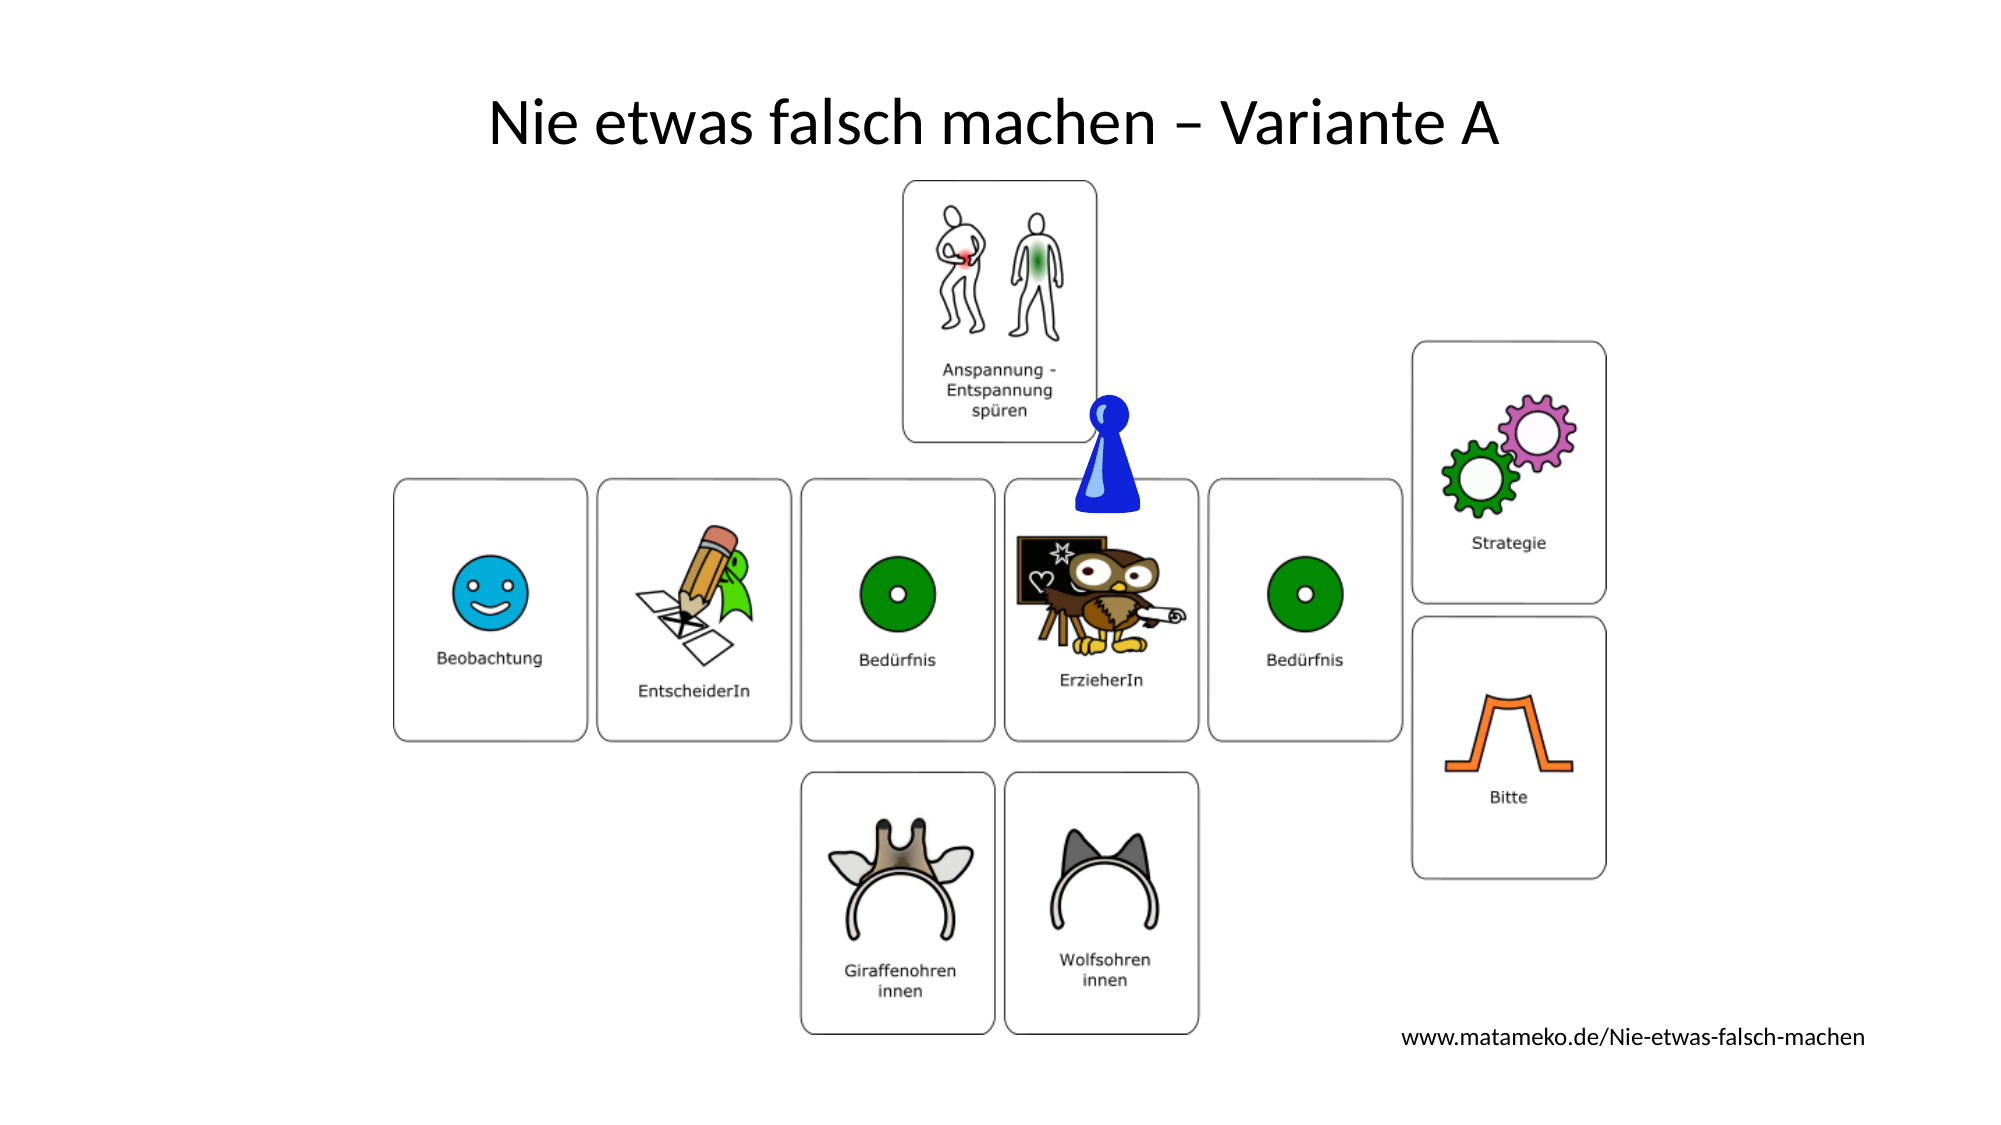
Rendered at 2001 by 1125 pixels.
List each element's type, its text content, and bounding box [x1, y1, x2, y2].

text_box www.matameko.de/Nie-etwas-falsch-machen [1386, 1013, 1882, 1058]
picture [393, 180, 1607, 1035]
text_box [1075, 394, 1141, 514]
text_box Nie etwas falsch machen – Variante A [473, 70, 1527, 167]
